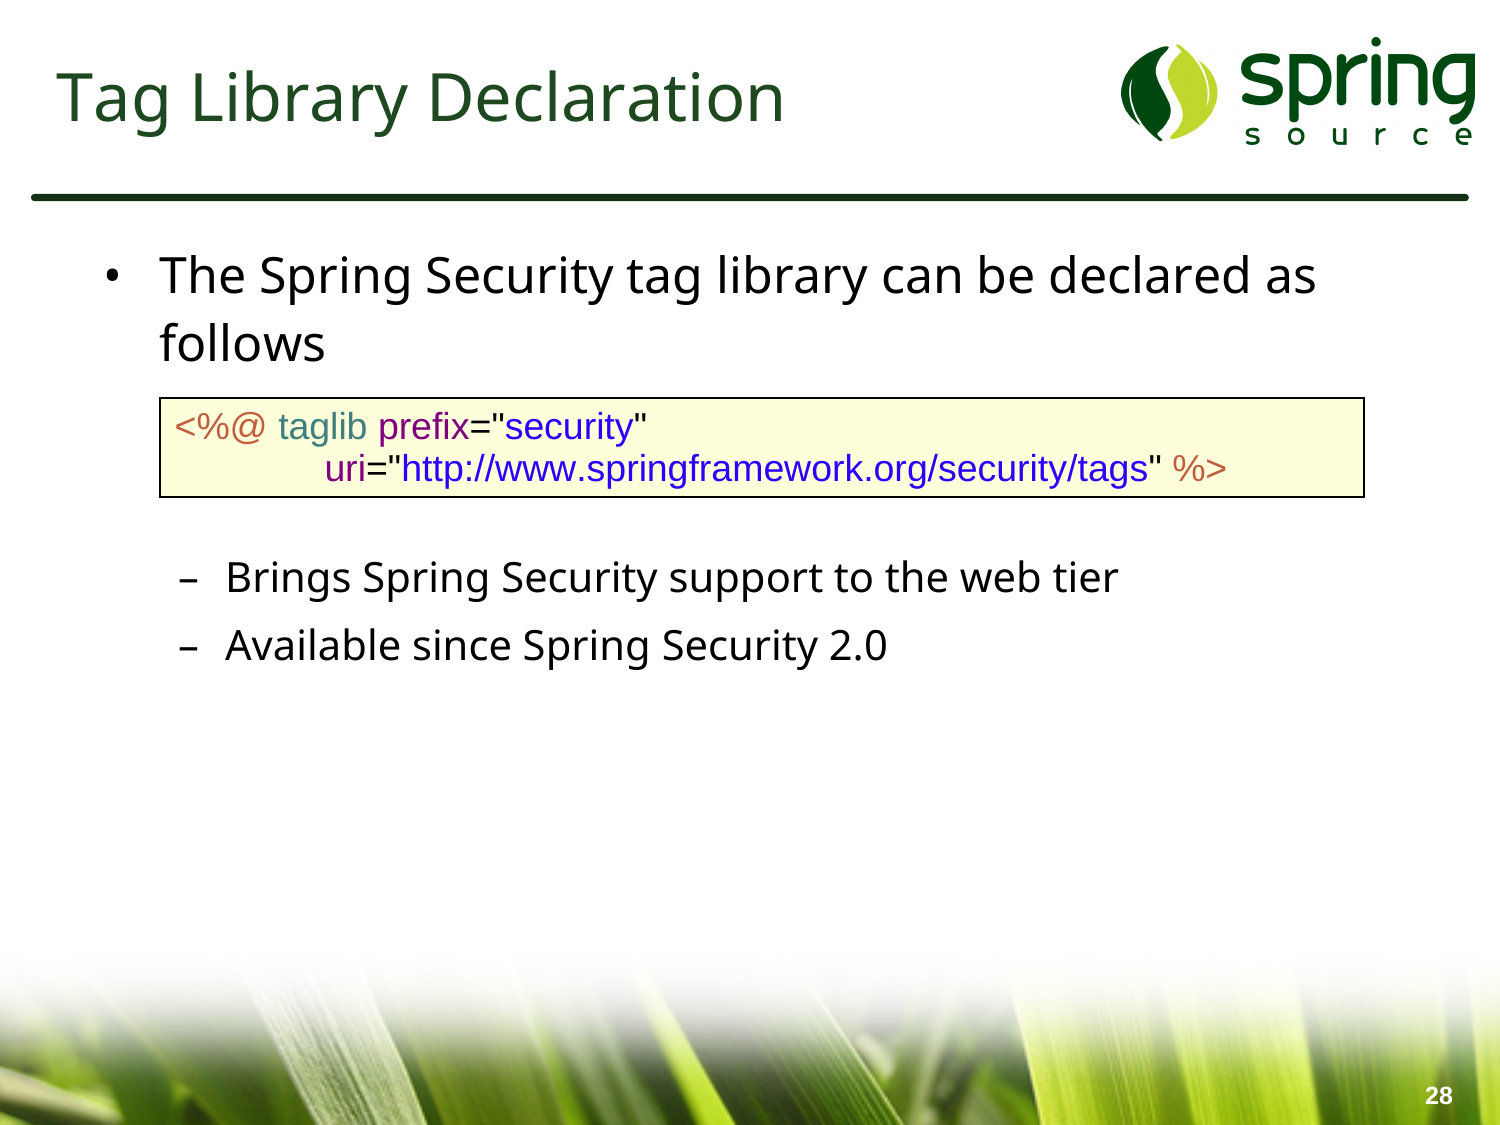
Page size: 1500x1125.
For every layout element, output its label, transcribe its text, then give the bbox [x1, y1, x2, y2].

list The Spring Security tag library can be declared as follows Brings Spring Security support to the web tier Available since Spring Security 2.0 [103, 239, 1394, 888]
text_box <%@ taglib prefix="security" uri="http://www.springframework.org/security/tags" %> [159, 397, 1365, 498]
picture [0, 944, 1500, 1125]
title Tag Library Declaration [56, 14, 1089, 176]
picture [1121, 37, 1475, 145]
